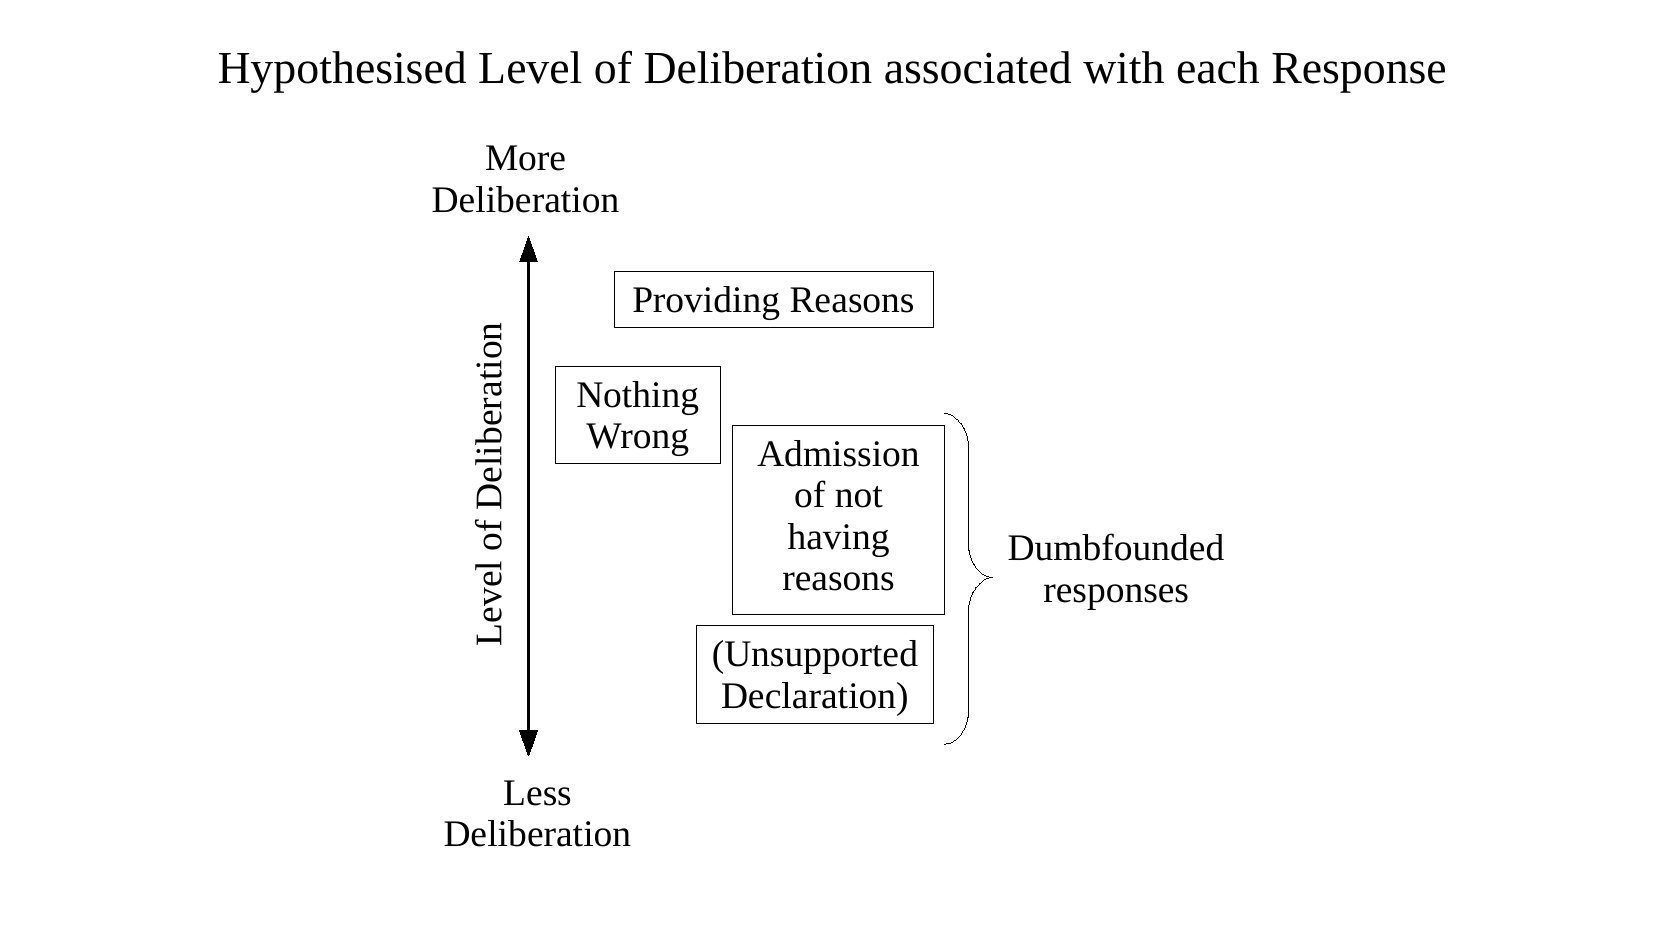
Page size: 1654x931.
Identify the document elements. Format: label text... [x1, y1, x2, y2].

text_box [519, 236, 538, 756]
text_box Level of Deliberation [460, 283, 524, 686]
text_box Admission of not having reasons [732, 425, 945, 615]
text_box Less Deliberation [401, 764, 674, 863]
text_box Dumbfounded responses [992, 519, 1241, 618]
text_box (Unsupported Declaration) [696, 625, 934, 724]
text_box More Deliberation [389, 142, 662, 228]
text_box Providing Reasons [614, 271, 934, 328]
text_box Nothing Wrong [555, 366, 721, 464]
text_box Hypothesised Level of Deliberation associated with each Response [188, 35, 1477, 142]
